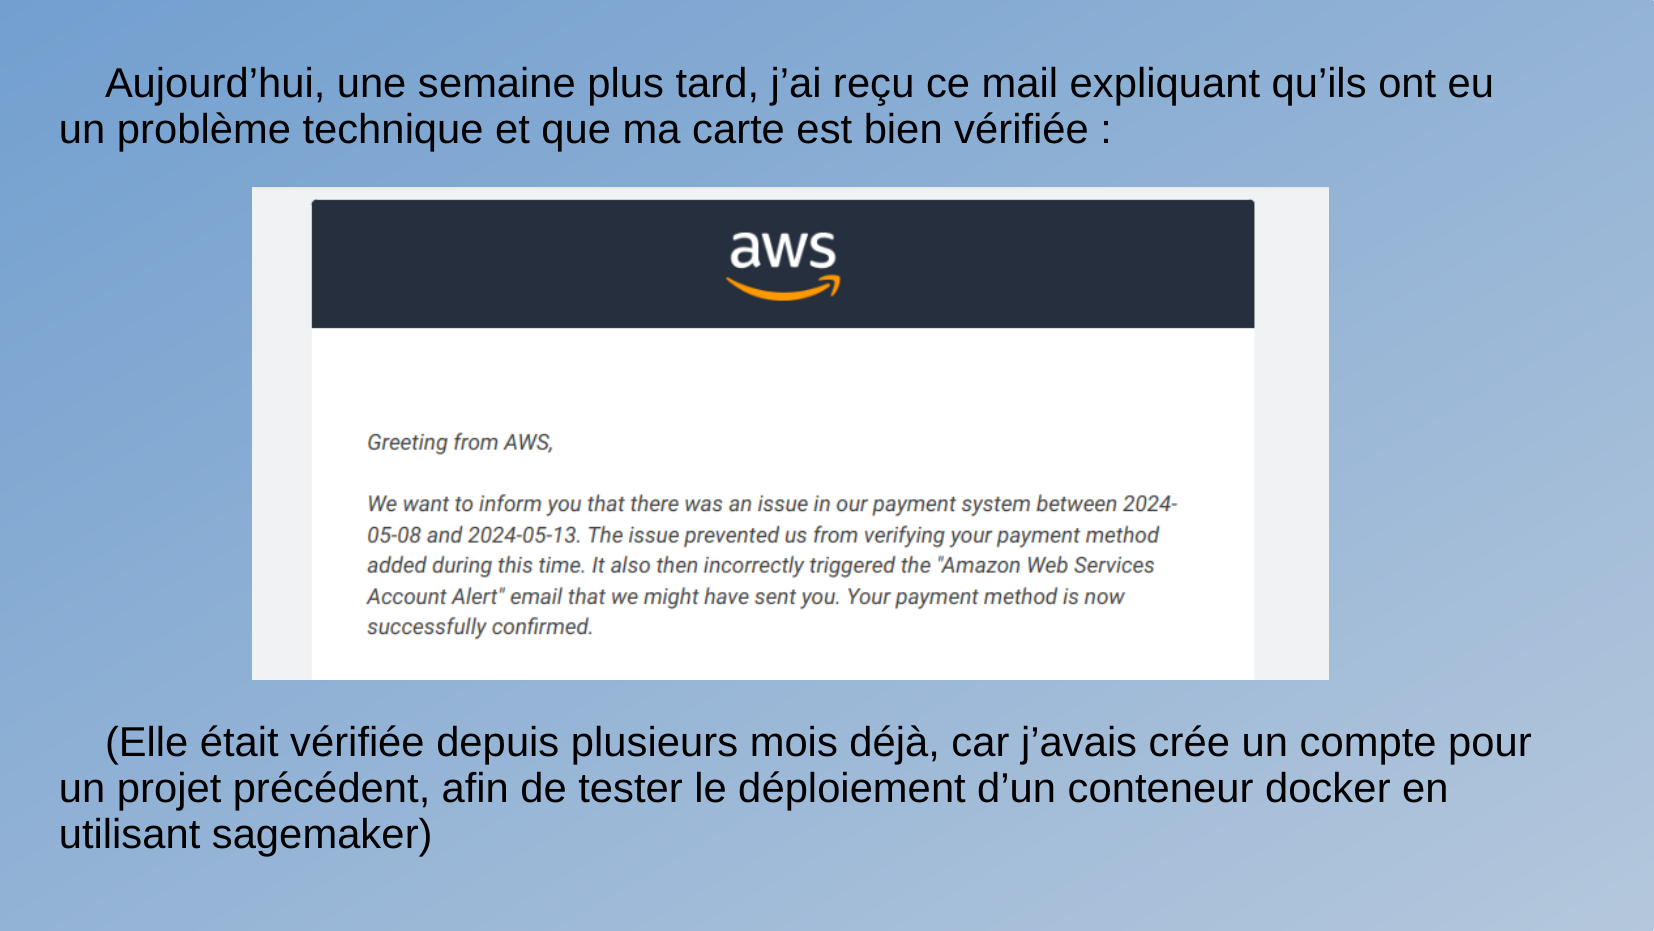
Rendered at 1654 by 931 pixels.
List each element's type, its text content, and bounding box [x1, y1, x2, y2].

picture [252, 187, 1329, 680]
list Aujourd’hui, une semaine plus tard, j’ai reçu ce mail expliquant qu’ils ont eu un problème technique et que ma carte est bien vérifiée : (Elle était vérifiée depuis plusieurs mois déjà, car j’avais crée un compte pour un projet précédent, afin de tester le déploiement d’un conteneur docker en utilisant sagemaker) [59, 0, 1536, 931]
